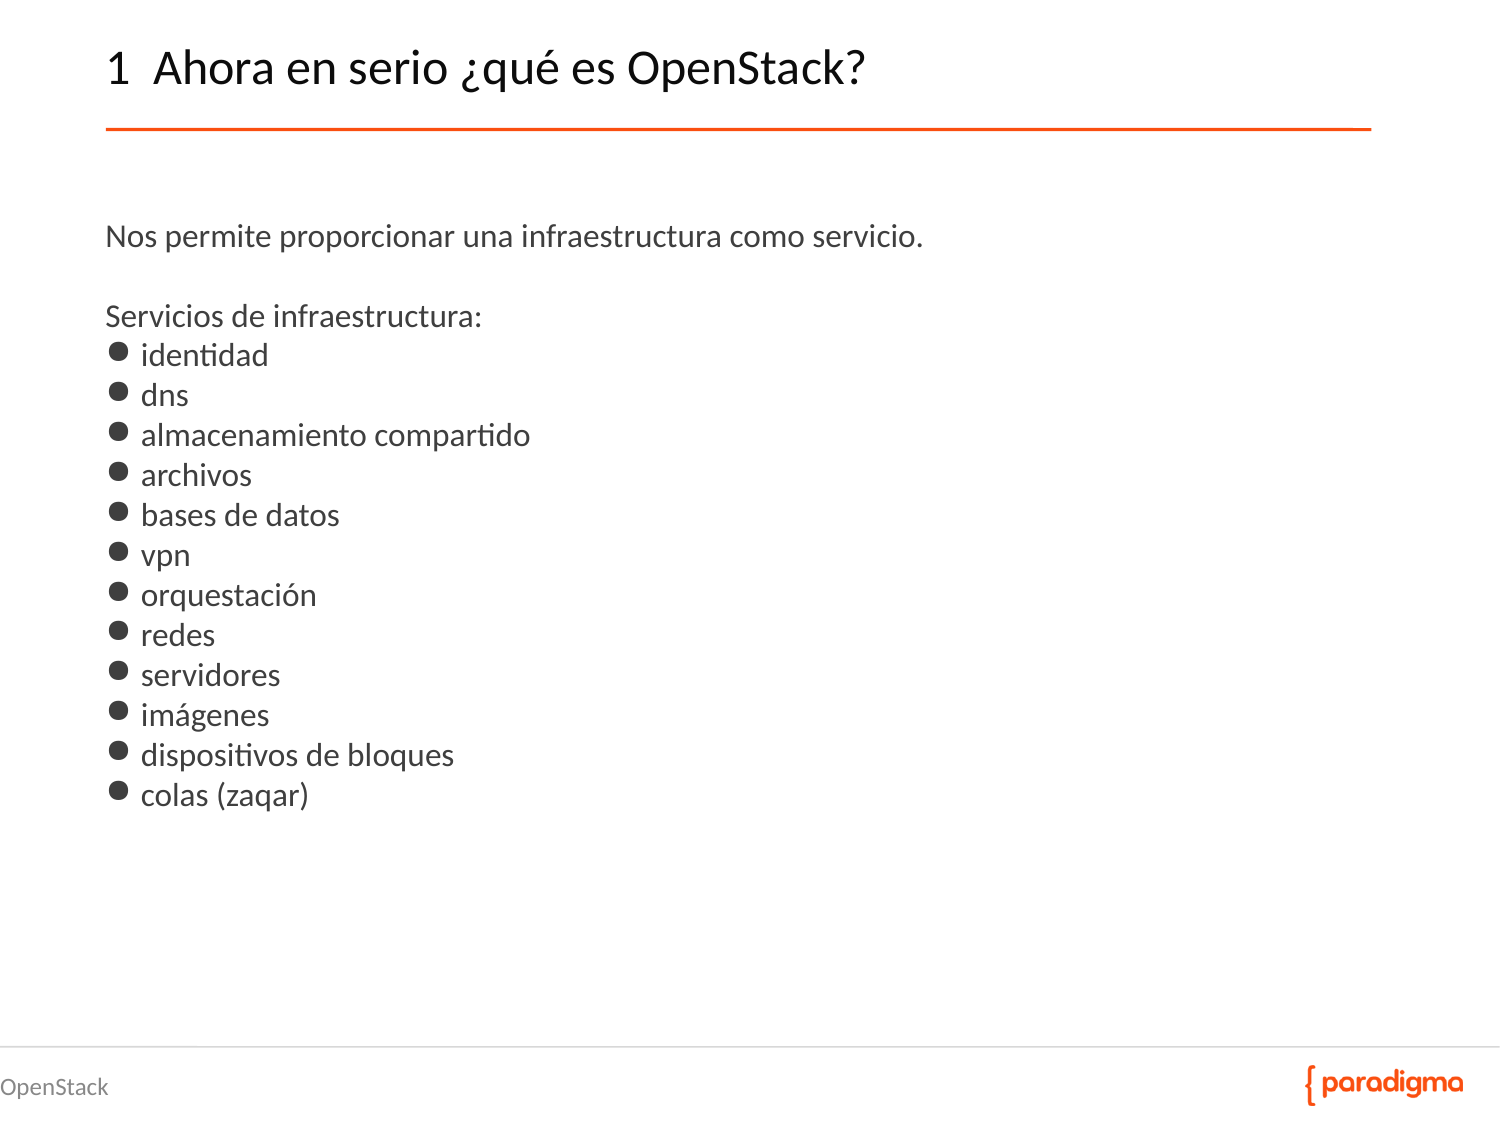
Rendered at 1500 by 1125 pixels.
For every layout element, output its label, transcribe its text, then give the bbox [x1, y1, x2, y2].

text_box Nos permite proporcionar una infraestructura como servicio. Servicios de infraestructura: identidad dns almacenamiento compartido archivos bases de datos vpn orquestación redes servidores imágenes dispositivos de bloques colas (zaqar) [105, 206, 1395, 984]
picture [1305, 1065, 1463, 1107]
text_box OpenStack [0, 1048, 1223, 1125]
text_box 1 Ahora en serio ¿qué es OpenStack? [105, 0, 1395, 130]
